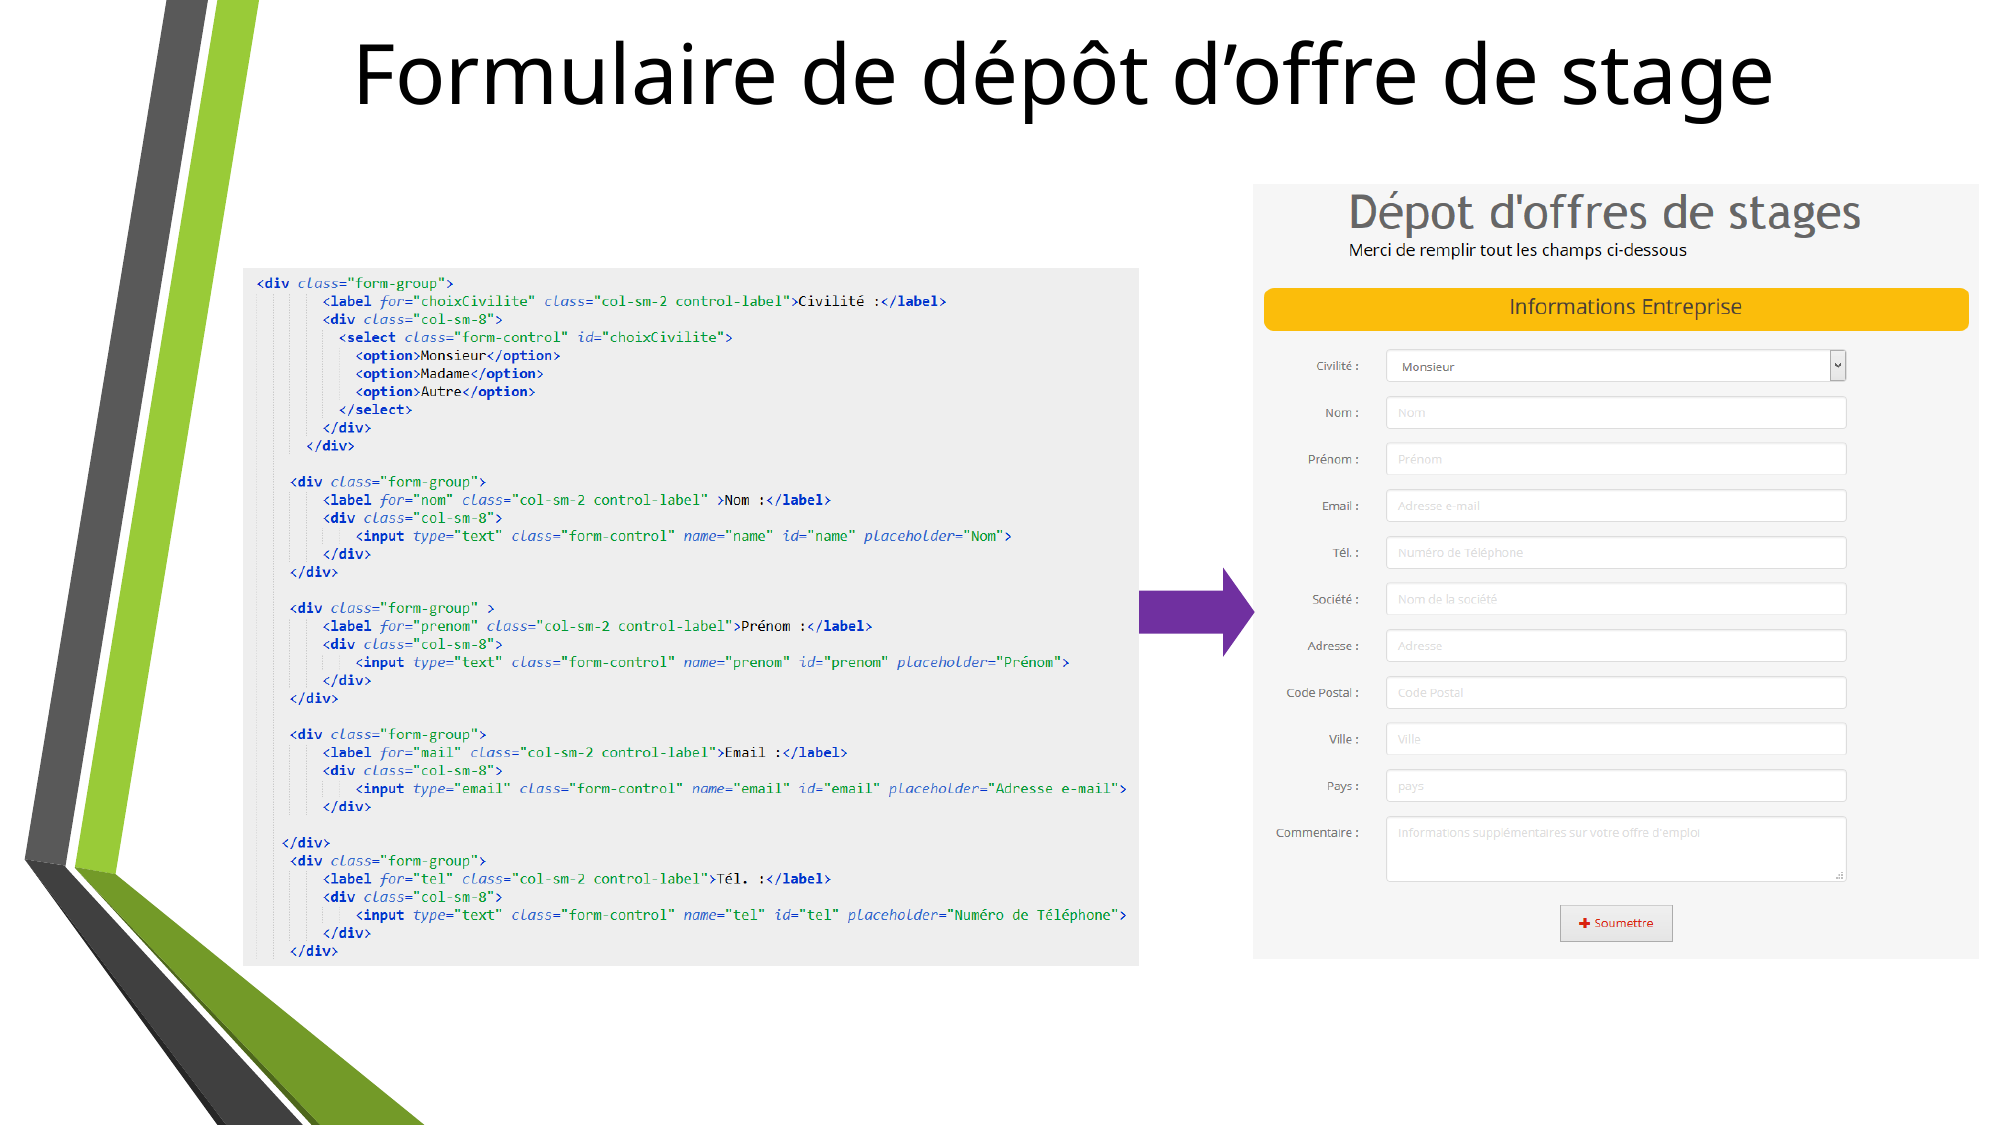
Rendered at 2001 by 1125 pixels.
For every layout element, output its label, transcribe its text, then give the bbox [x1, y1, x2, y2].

picture [1253, 184, 1979, 959]
picture [243, 268, 1139, 967]
text_box [1139, 571, 1254, 653]
title Formulaire de dépôt d’offre de stage [243, 13, 1887, 161]
